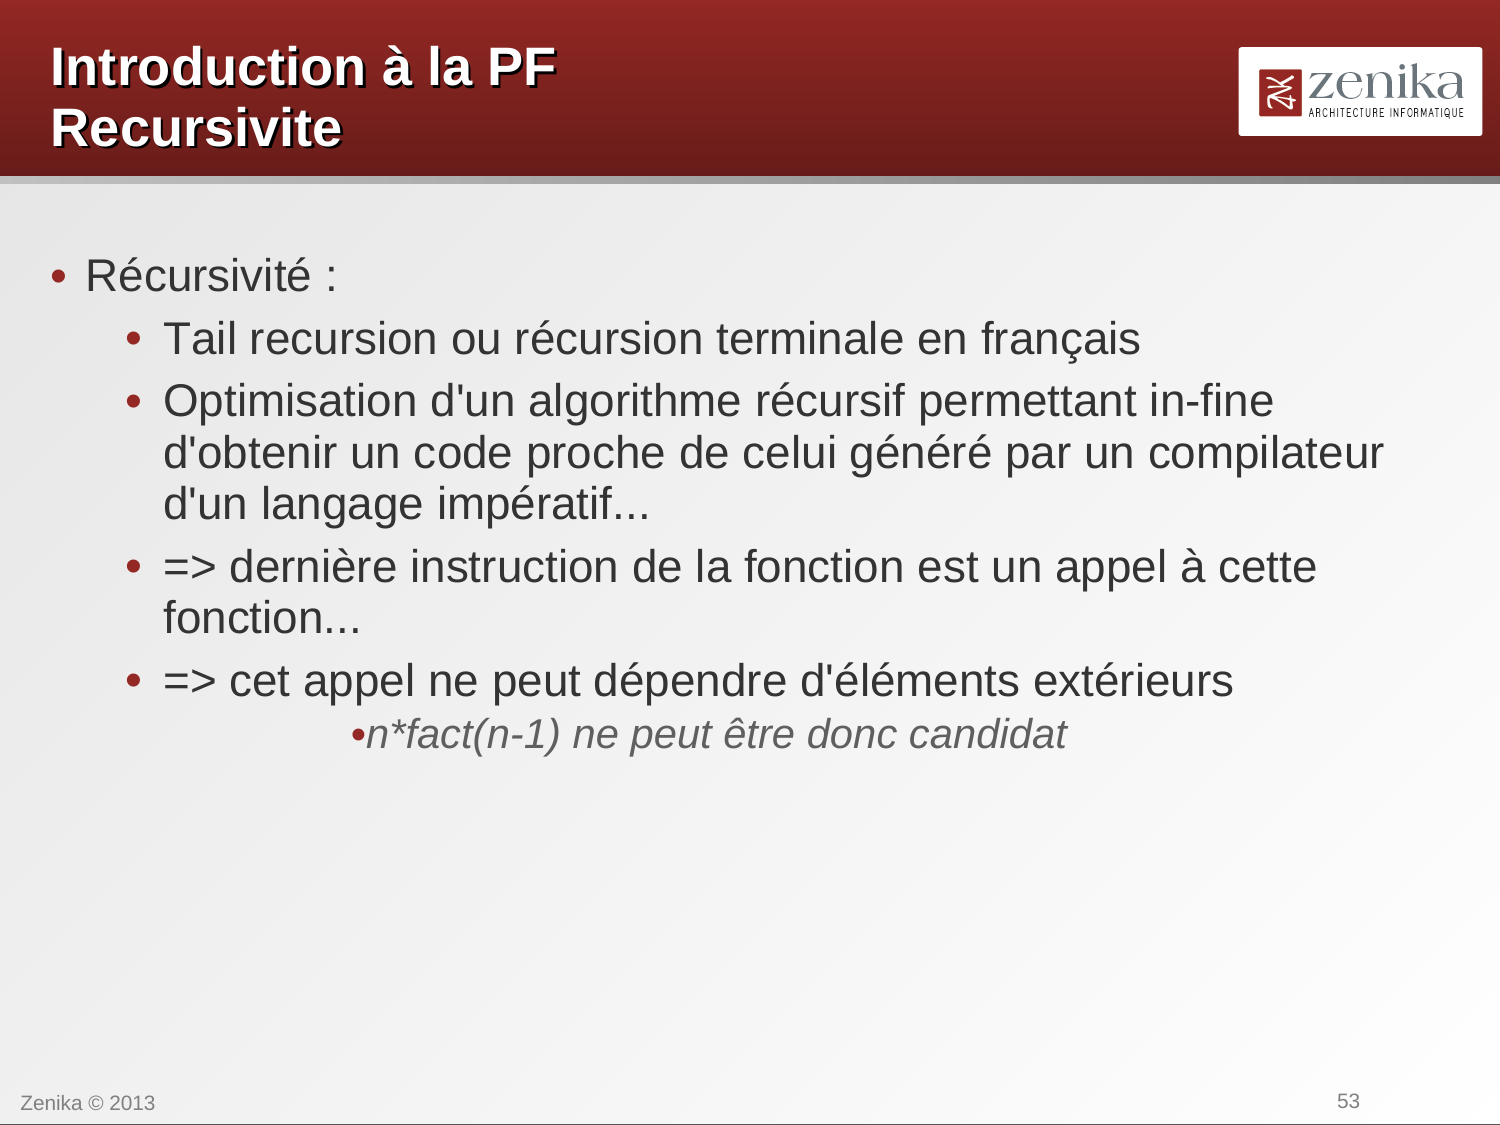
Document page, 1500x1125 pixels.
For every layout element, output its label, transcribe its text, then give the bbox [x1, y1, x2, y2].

picture [1257, 58, 1464, 125]
title Introduction à la PF Recursivite [50, 15, 1206, 180]
list Récursivité : Tail recursion ou récursion terminale en français Optimisation d'un algorithme récursif permettant in-fine d'obtenir un code proche de celui généré par un compilateur d'un langage impératif... => dernière instruction de la fonction est un appel à cette fonction... => cet appel ne peut dépendre d'éléments extérieurs n*fact(n-1) ne peut être donc candidat [50, 249, 1435, 1079]
